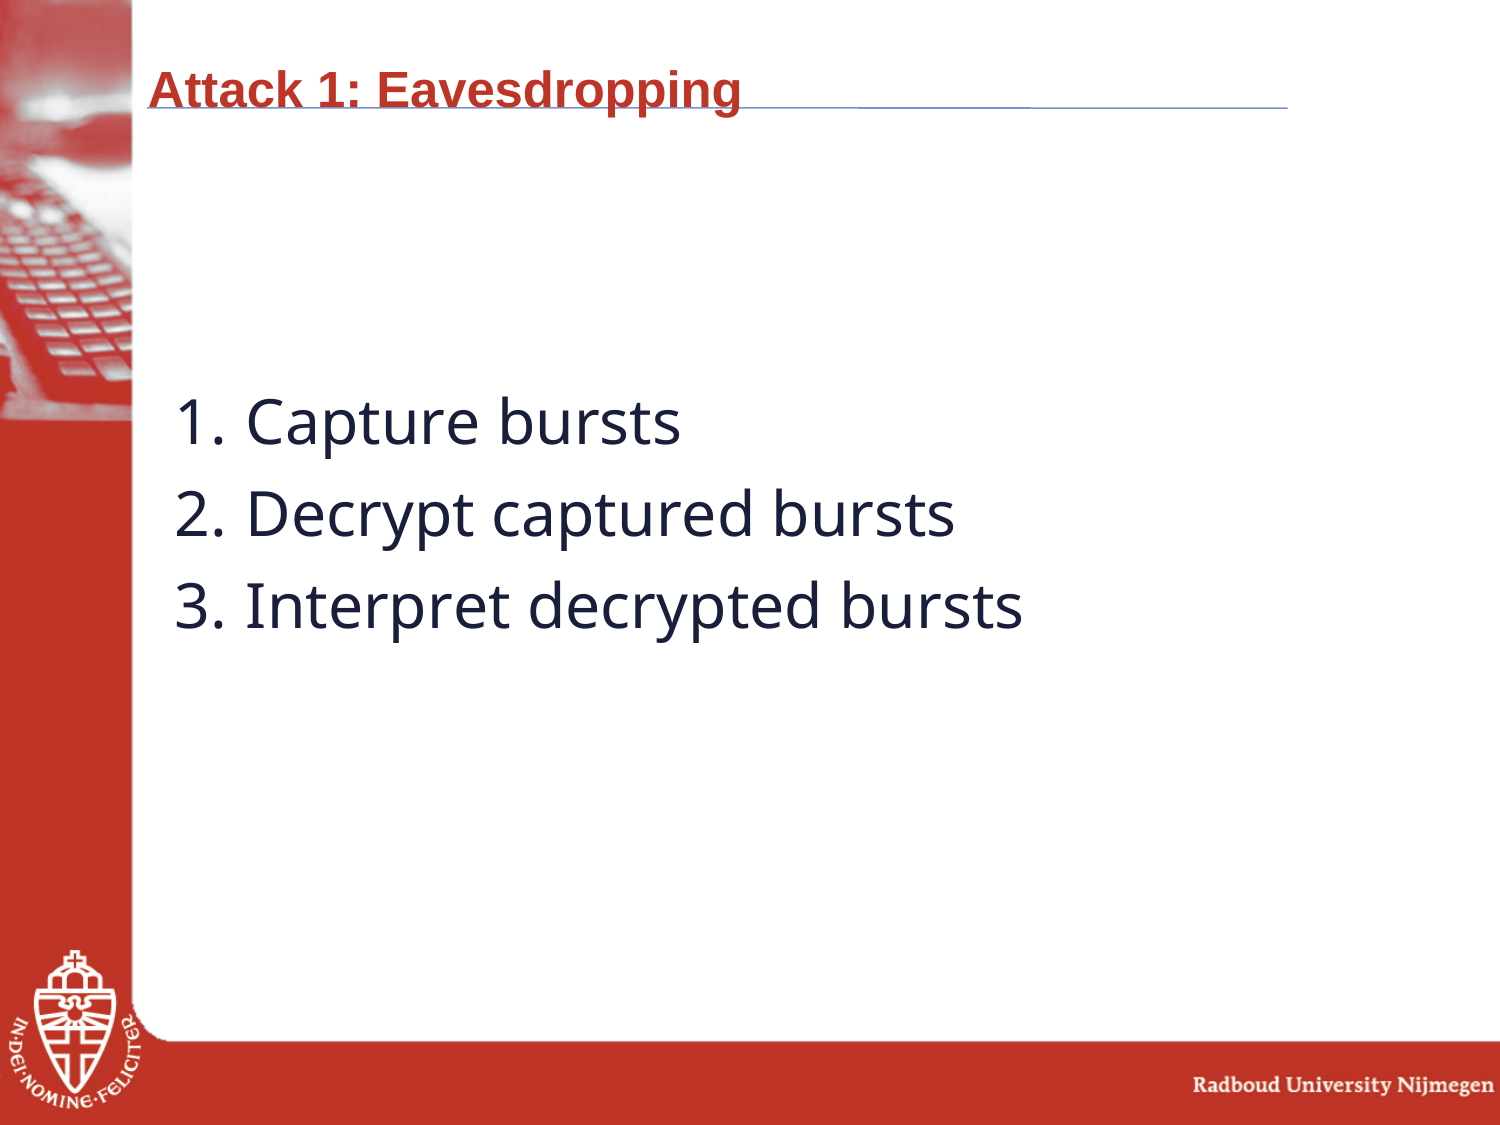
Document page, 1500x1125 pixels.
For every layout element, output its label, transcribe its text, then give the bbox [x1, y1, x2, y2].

title Attack 1: Eavesdropping [147, 0, 1491, 122]
list Capture bursts Decrypt captured bursts Interpret decrypted bursts [174, 375, 1463, 693]
picture [0, 0, 1500, 1125]
